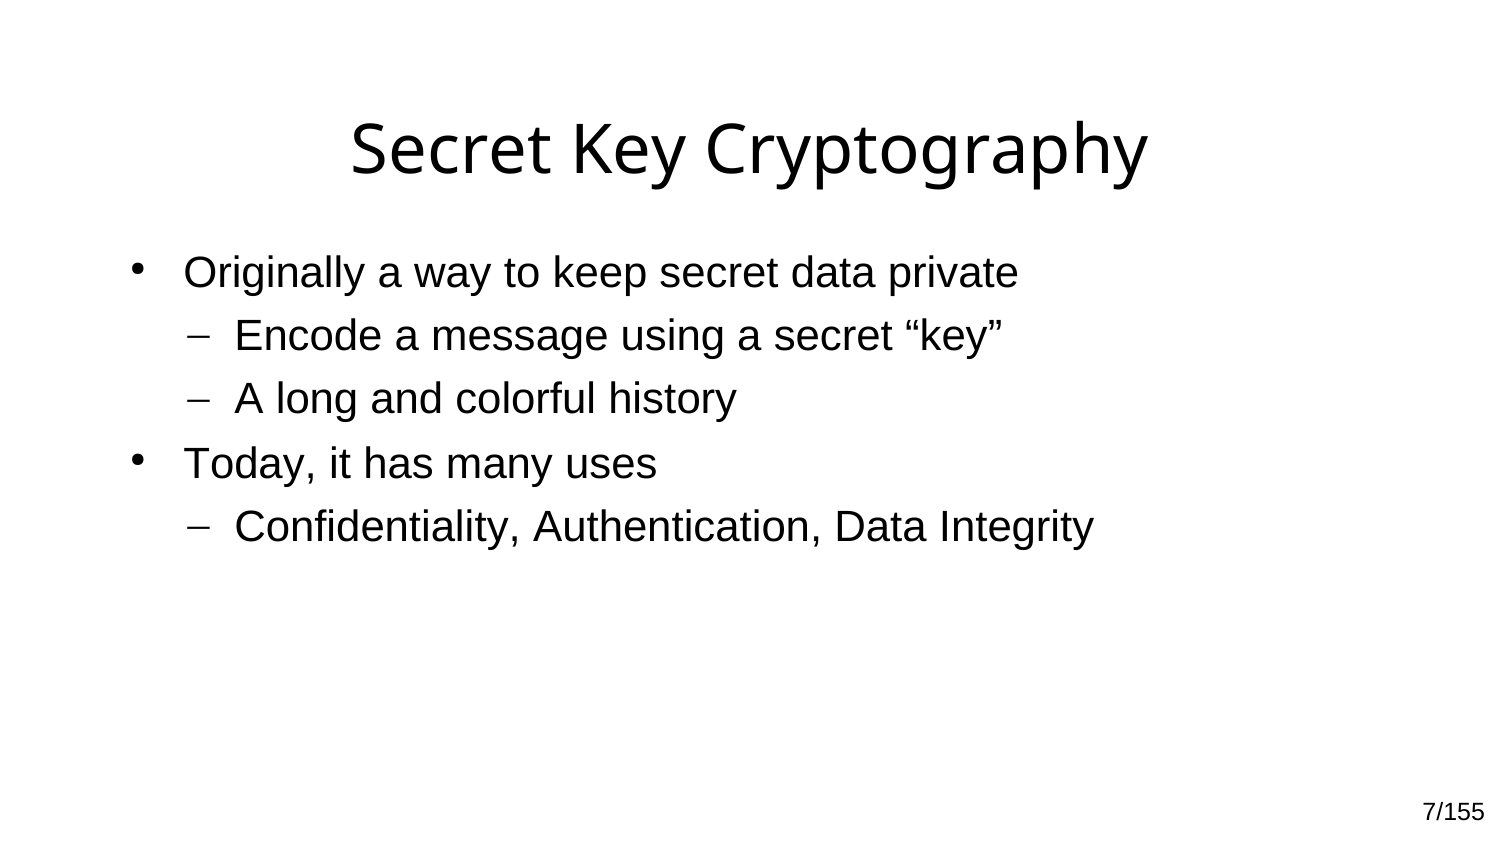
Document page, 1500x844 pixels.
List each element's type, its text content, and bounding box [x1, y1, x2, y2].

title Secret Key Cryptography [112, 74, 1388, 216]
list Originally a way to keep secret data private Encode a message using a secret “key” A long and colorful history Today, it has many uses Confidentiality, Authentication, Data Integrity [112, 243, 1388, 763]
